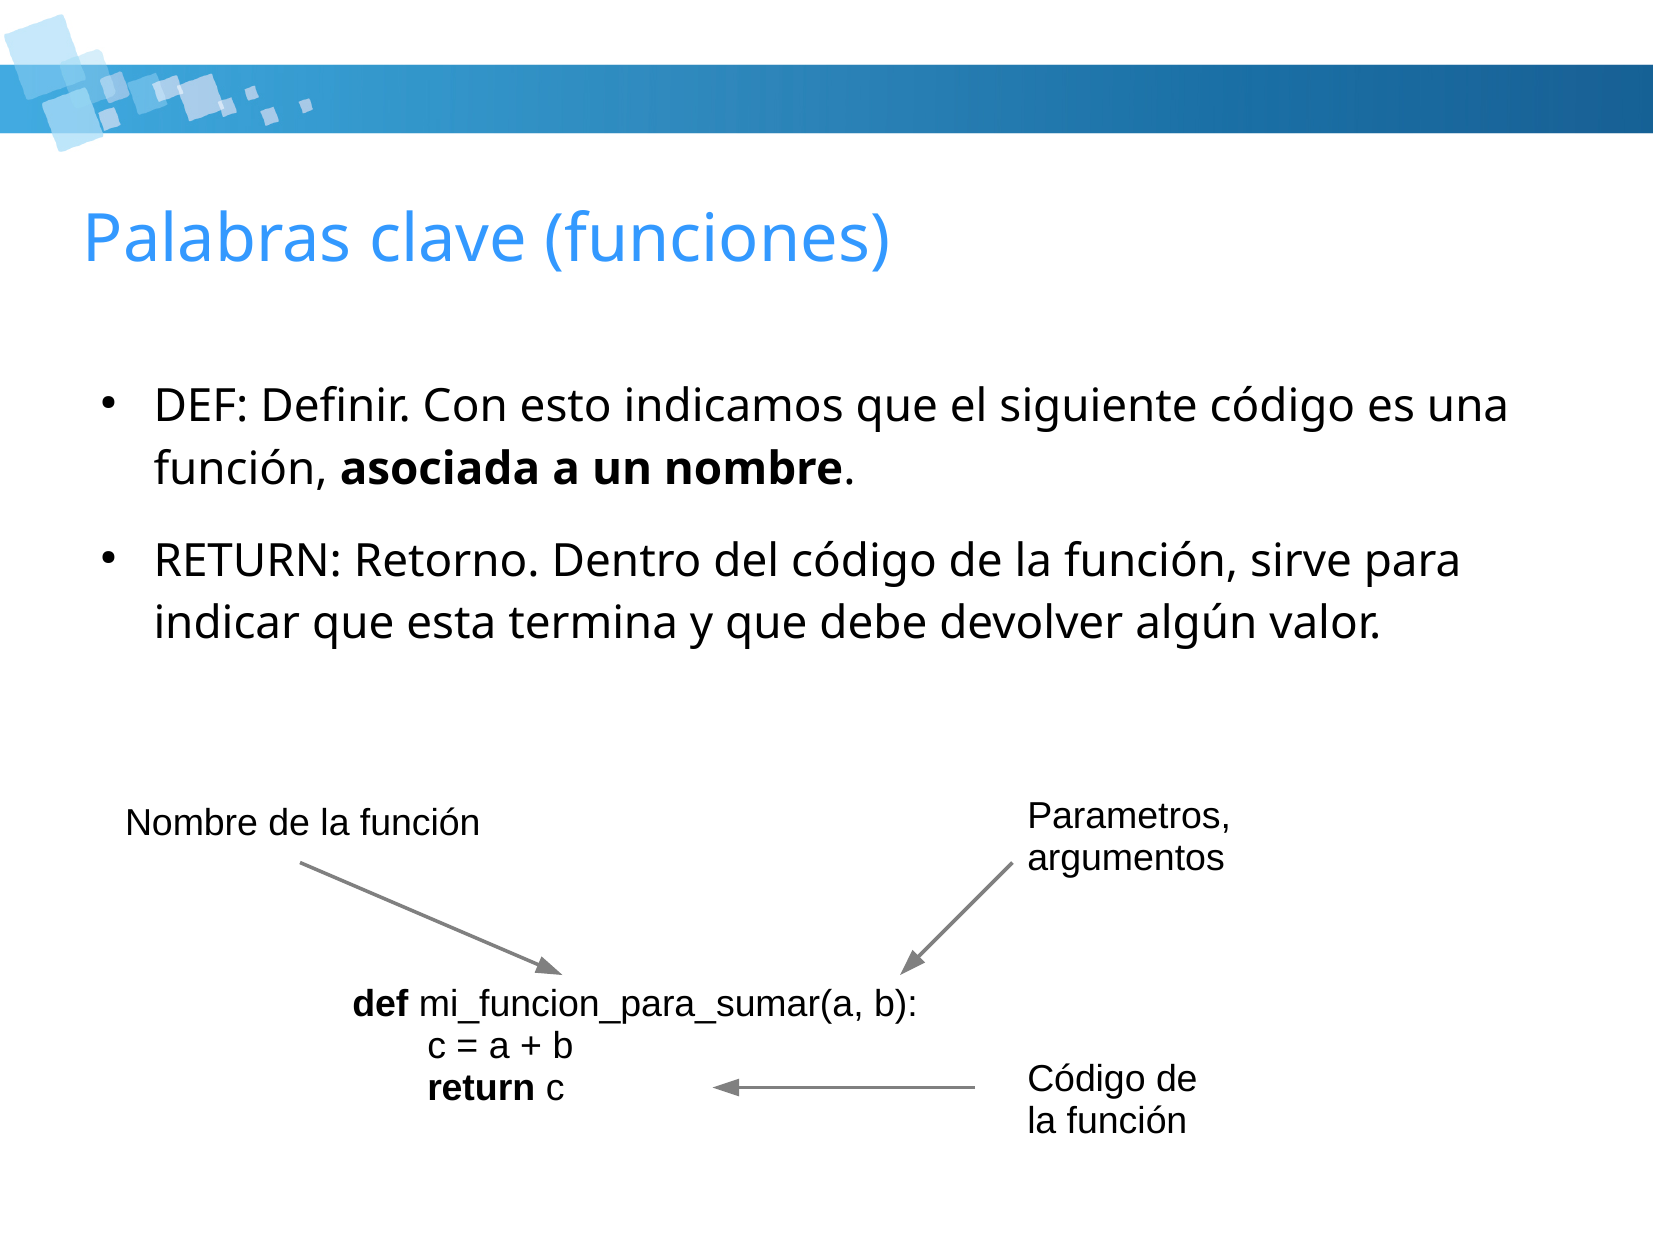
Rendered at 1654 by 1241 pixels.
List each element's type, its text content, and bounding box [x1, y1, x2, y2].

text_box Parametros, argumentos [1012, 787, 1351, 887]
text_box Código de la función [1012, 1050, 1313, 1149]
text_box Nombre de la función [110, 793, 496, 851]
picture [0, 0, 1653, 1238]
list DEF: Definir. Con esto indicamos que el siguiente código es una función, asociada a un nombre. RETURN: Retorno. Dentro del código de la función, sirve para indicar que esta termina y que debe devolver algún valor. [82, 372, 1571, 1093]
text_box def mi_funcion_para_sumar(a, b): c = a + b return c [337, 975, 938, 1116]
title Palabras clave (funciones) [82, 132, 1571, 340]
